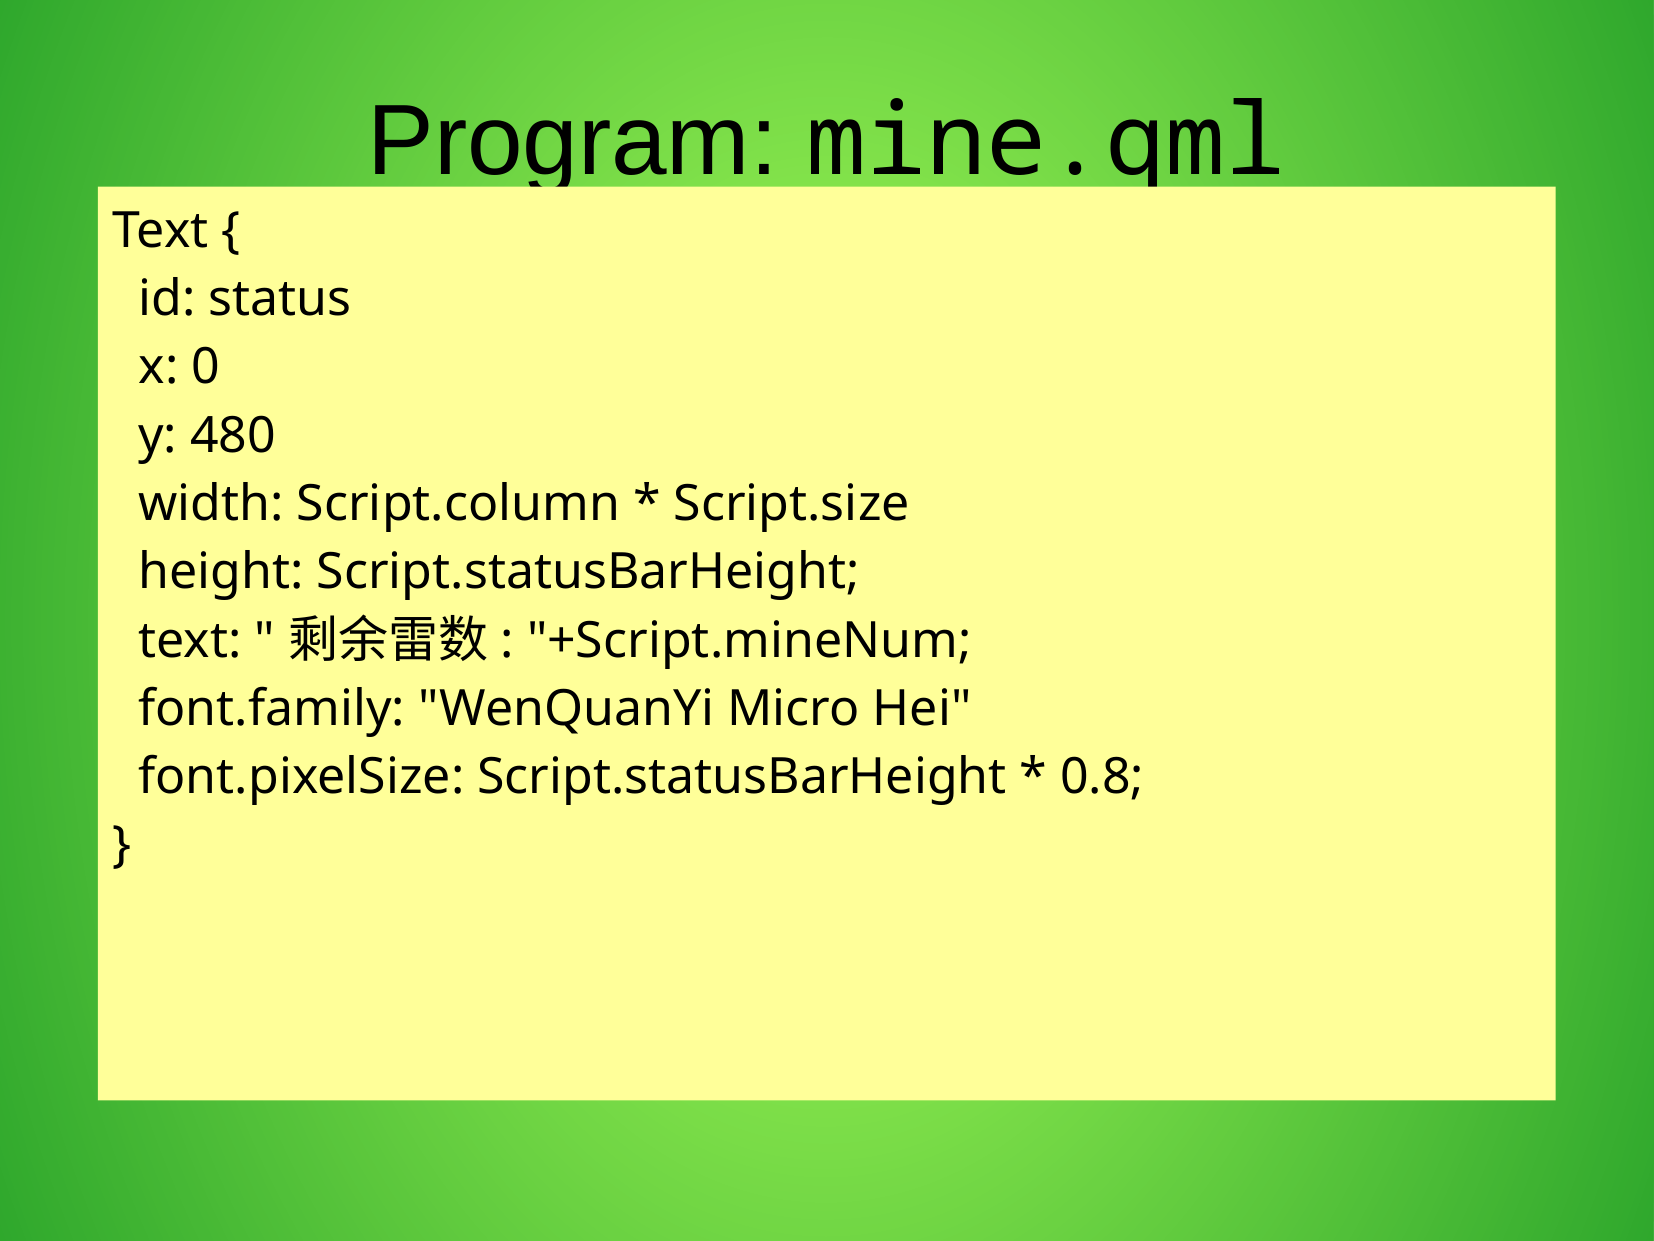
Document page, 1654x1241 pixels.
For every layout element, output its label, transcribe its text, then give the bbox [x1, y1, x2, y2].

text_box Text { id: status x: 0 y: 480 width: Script.column * Script.size height: Script.statusBarHeight; text: "剩余雷数: "+Script.mineNum; font.family: "WenQuanYi Micro Hei" font.pixelSize: Script.statusBarHeight * 0.8; } [97, 186, 1556, 1101]
text_box Program: mine.qml [316, 60, 1337, 186]
